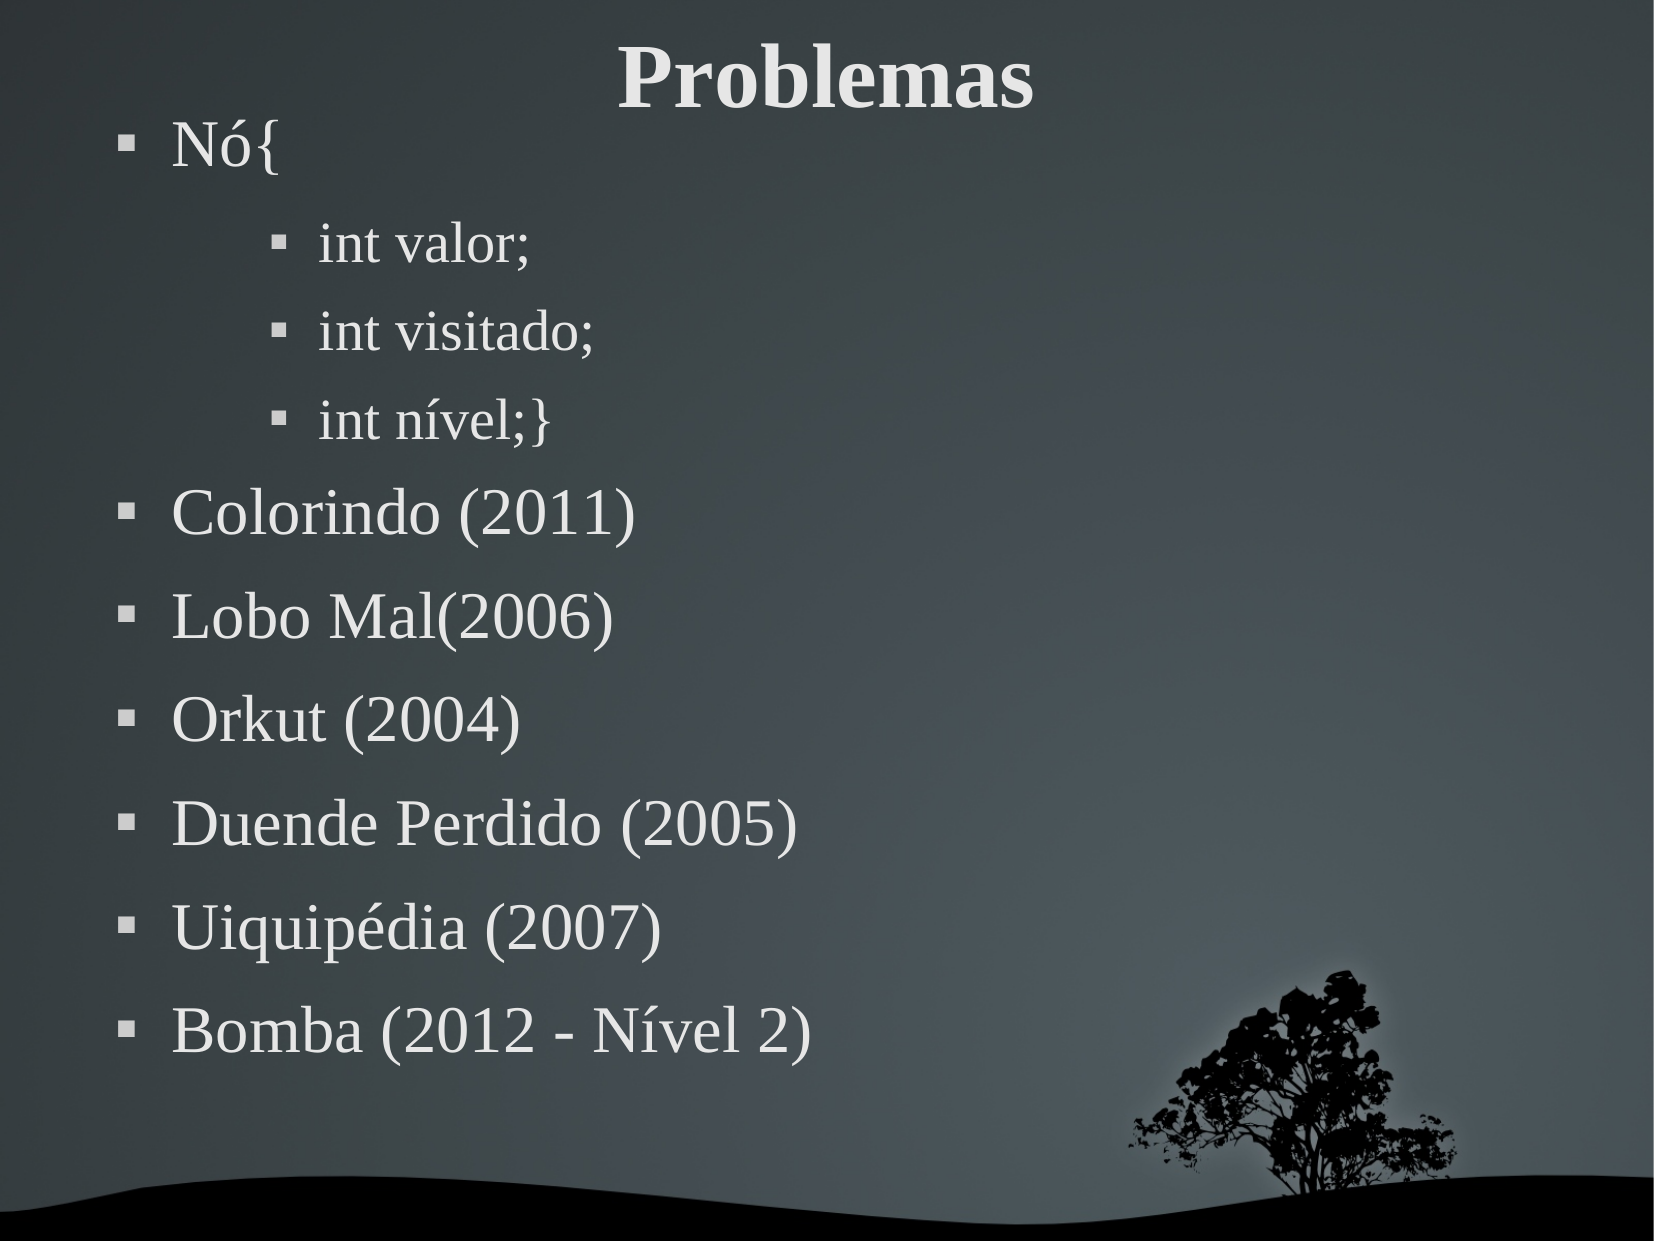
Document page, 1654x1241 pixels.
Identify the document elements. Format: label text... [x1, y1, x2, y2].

title Problemas [82, 0, 1571, 107]
list Nó{ int valor; int visitado; int nível;} Colorindo (2011) Lobo Mal(2006) Orkut (2004) Duende Perdido (2005) Uiquipédia (2007) Bomba (2012 - Nível 2) [82, 107, 1571, 1133]
picture [0, 0, 1654, 1241]
